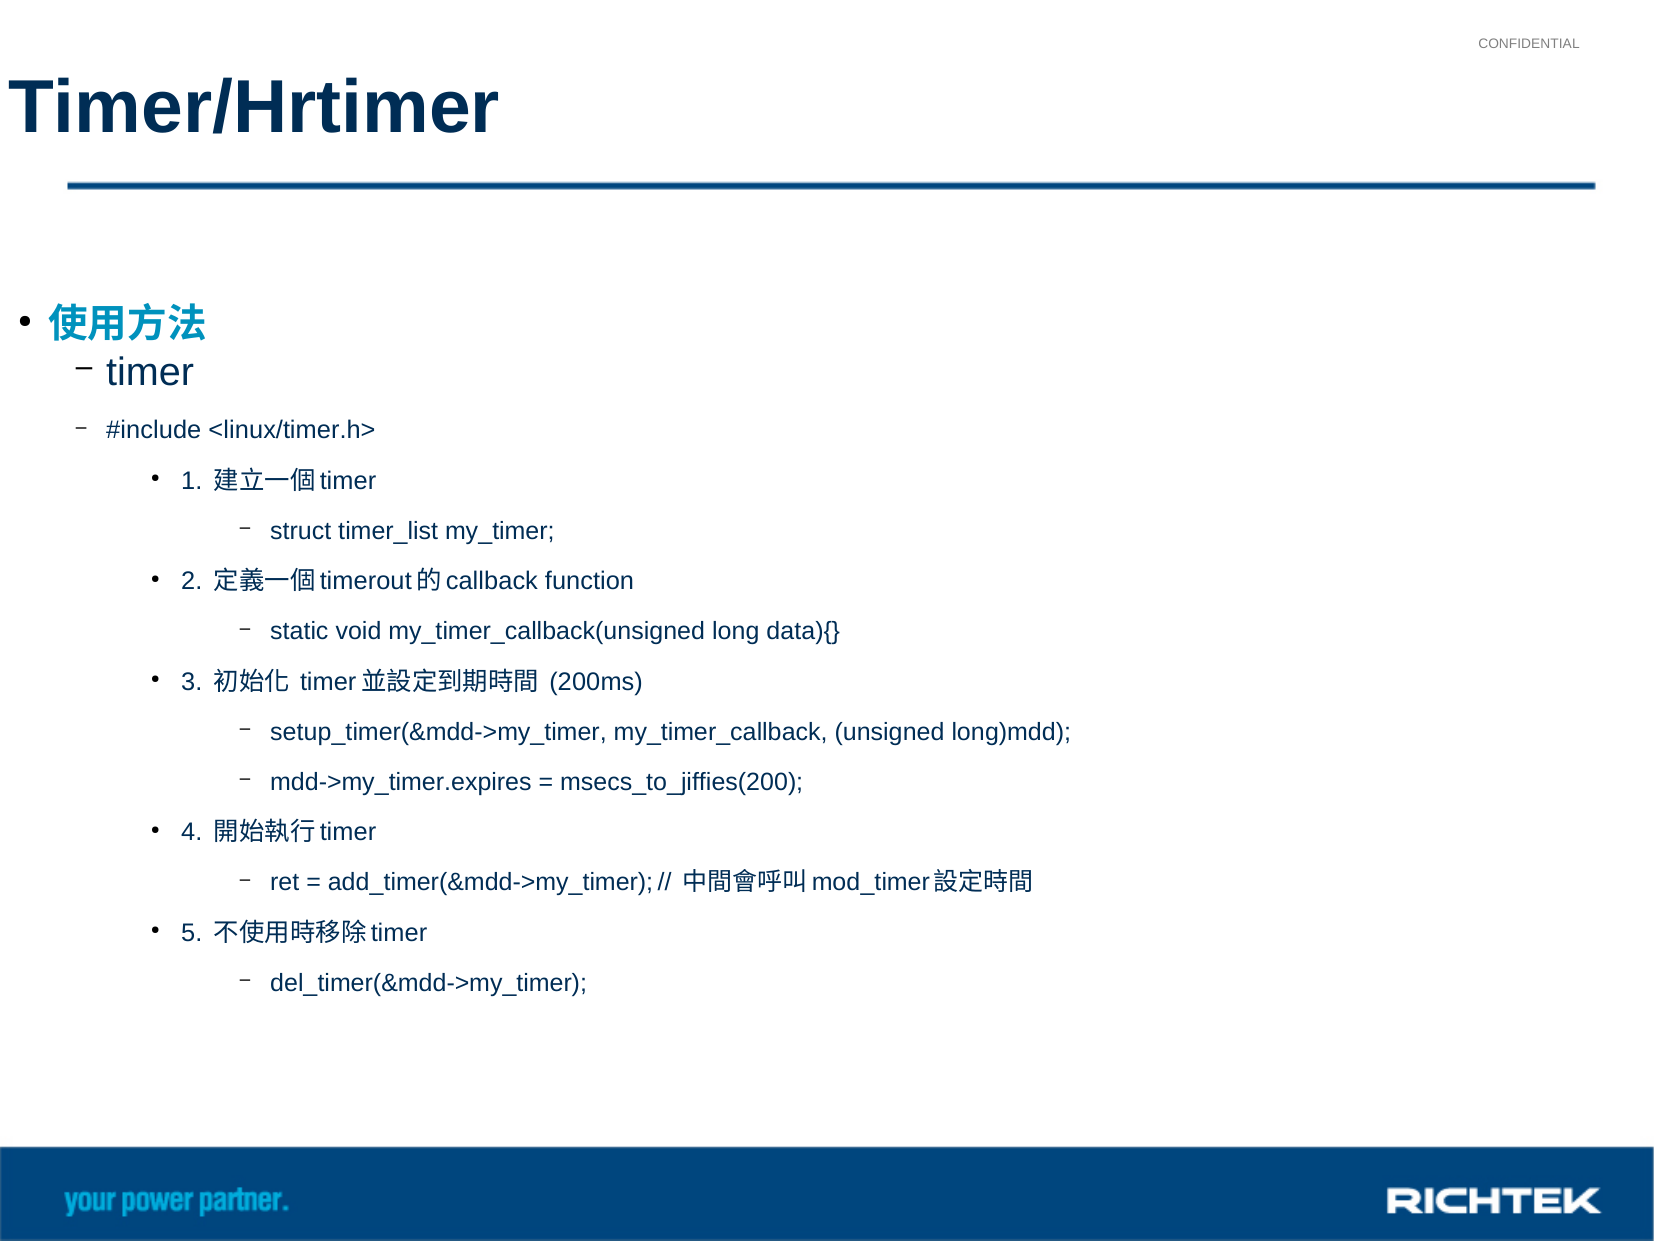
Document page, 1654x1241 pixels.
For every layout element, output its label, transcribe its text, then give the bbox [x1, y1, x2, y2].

title Timer/Hrtimer [0, 49, 1489, 257]
list 使用方法 timer #include <linux/timer.h> 1. 建立一個timer struct timer_list my_timer; 2. 定義一個timerout的callback function static void my_timer_callback(unsigned long data){} 3. 初始化 timer並設定到期時間 (200ms) setup_timer(&mdd->my_timer, my_timer_callback, (unsigned long)mdd); mdd->my_timer.expires = msecs_to_jiffies(200); 4. 開始執行timer ret = add_timer(&mdd->my_timer); // 中間會呼叫mod_timer設定時間 5. 不使用時移除timer del_timer(&mdd->my_timer); [0, 290, 1489, 1010]
